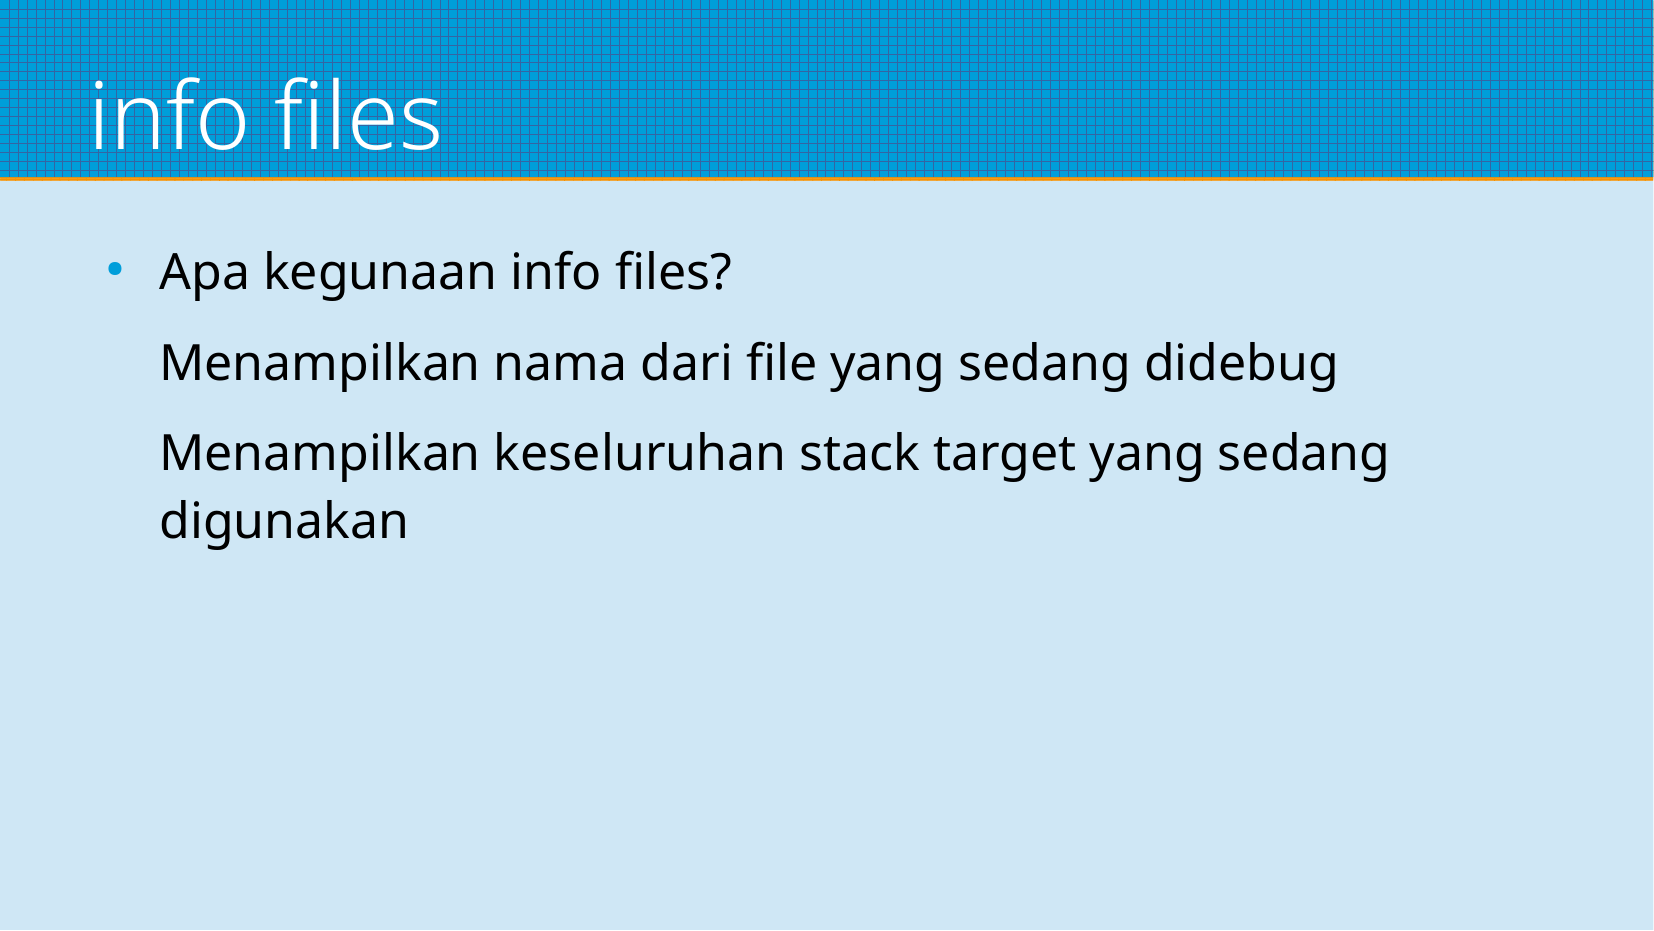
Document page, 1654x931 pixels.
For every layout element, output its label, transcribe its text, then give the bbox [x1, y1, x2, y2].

title info files [88, 14, 1565, 178]
list Apa kegunaan info files? Menampilkan nama dari file yang sedang didebug Menampilkan keseluruhan stack target yang sedang digunakan [88, 236, 1565, 813]
